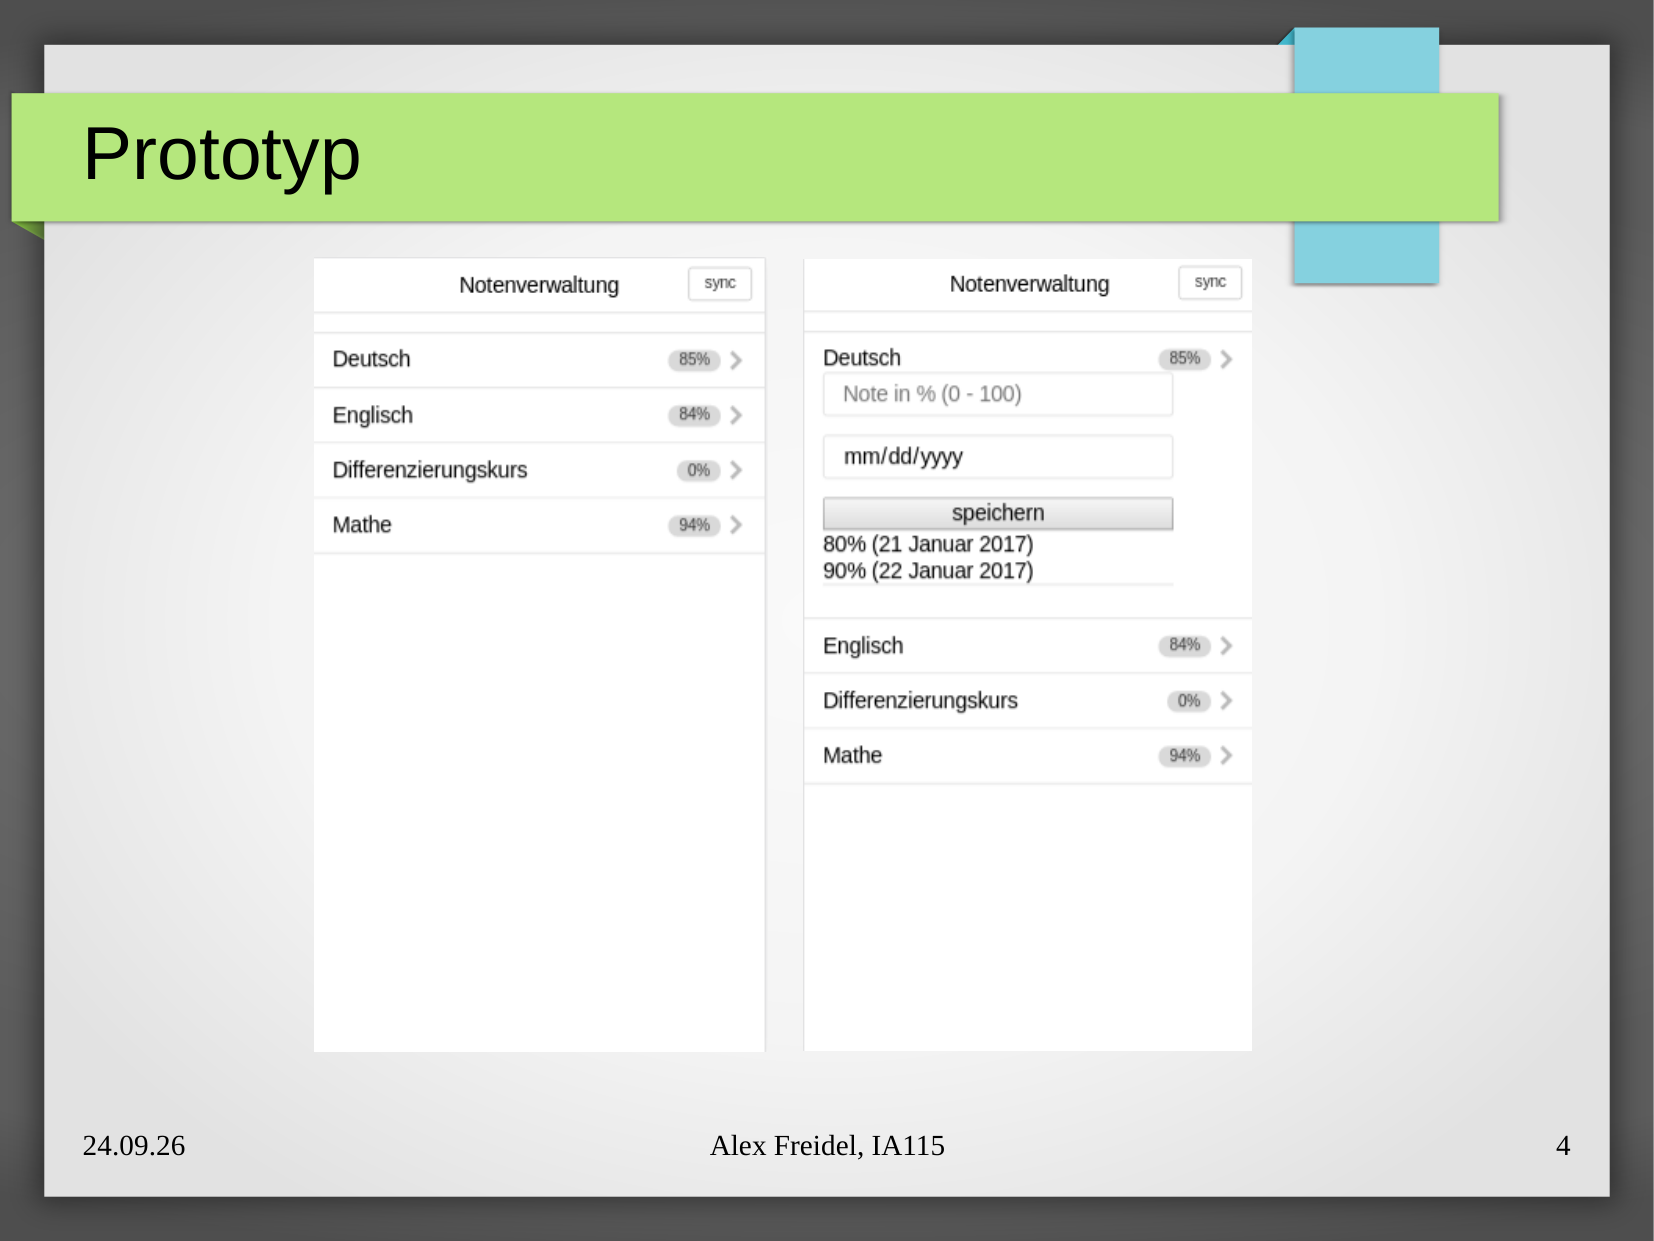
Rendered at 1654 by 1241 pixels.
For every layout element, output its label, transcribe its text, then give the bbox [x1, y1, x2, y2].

picture [0, 0, 1654, 1241]
title Prototyp [82, 94, 1264, 213]
